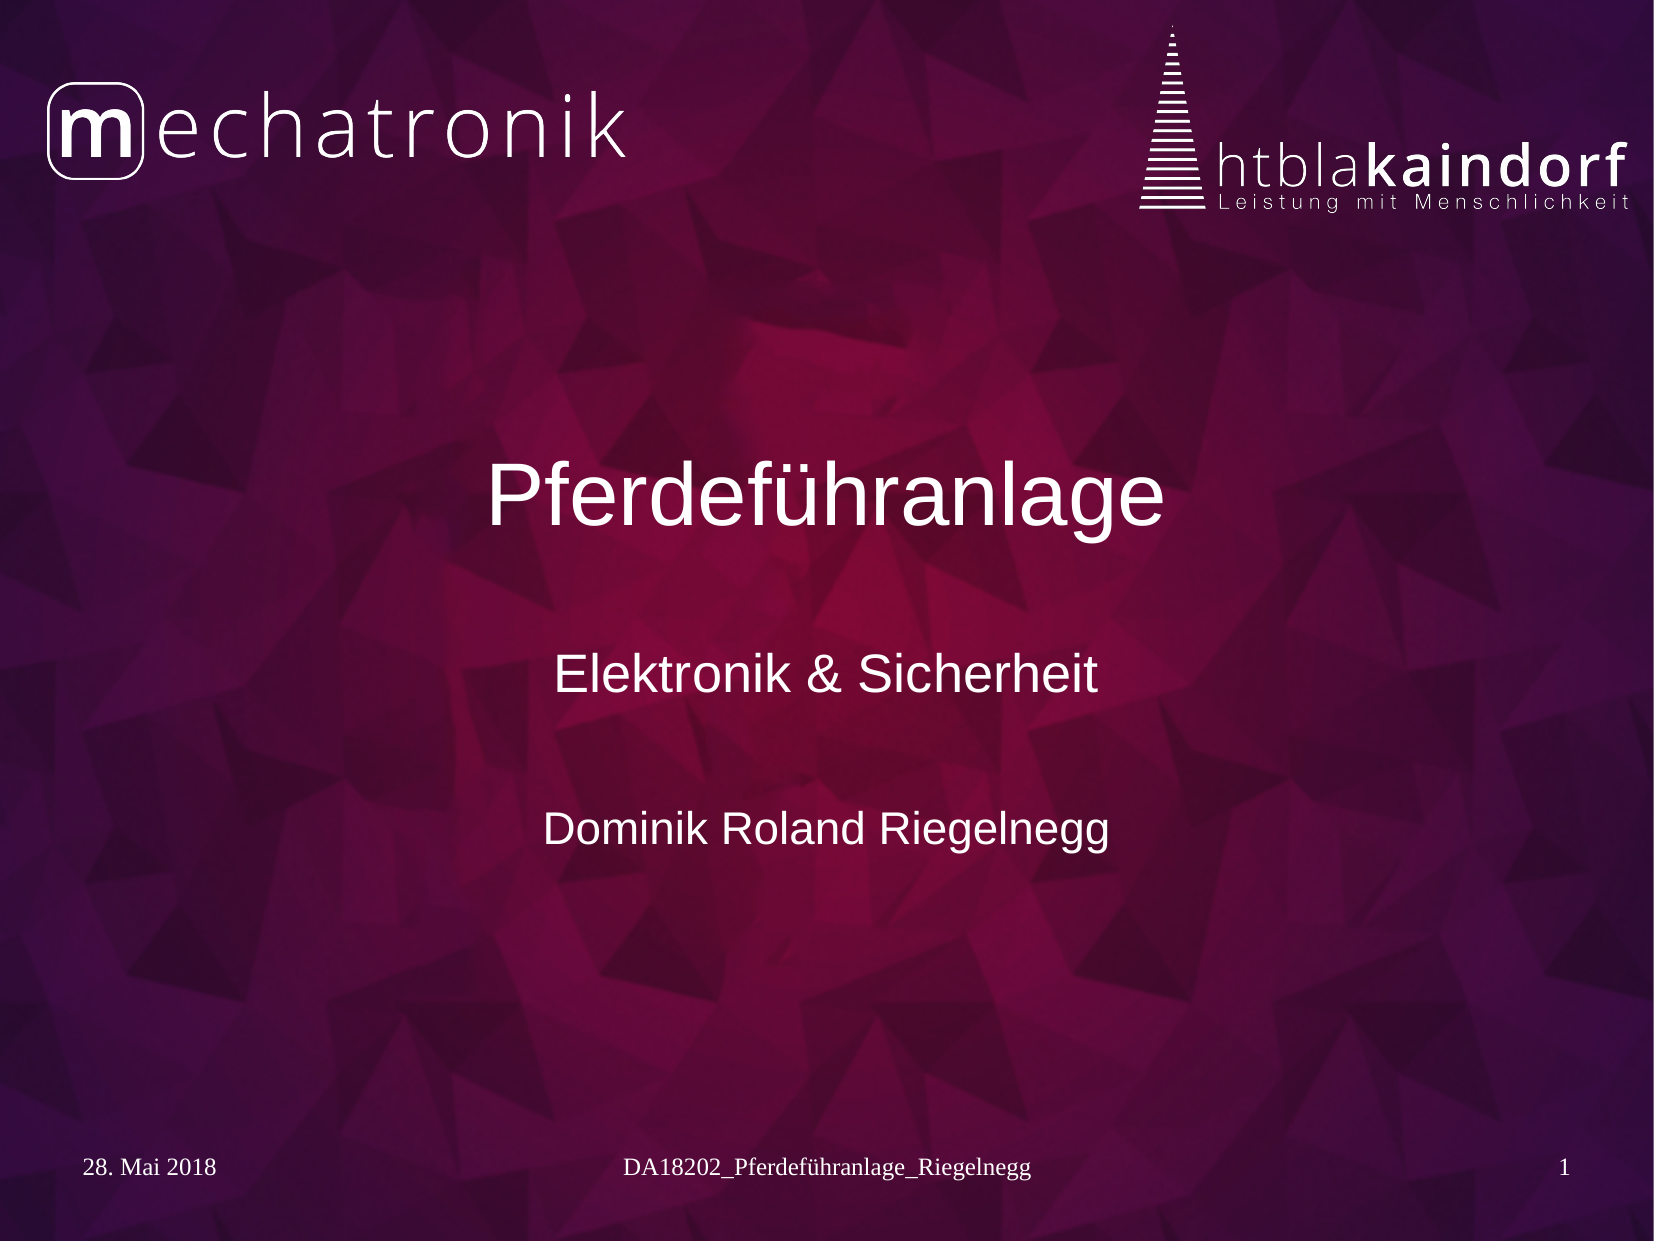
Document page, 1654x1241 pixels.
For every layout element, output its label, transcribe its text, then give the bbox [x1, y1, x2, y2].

picture [0, 0, 1654, 1241]
subtitle Pferdeführanlage Elektronik & Sicherheit Dominik Roland Riegelnegg [82, 290, 1571, 1010]
